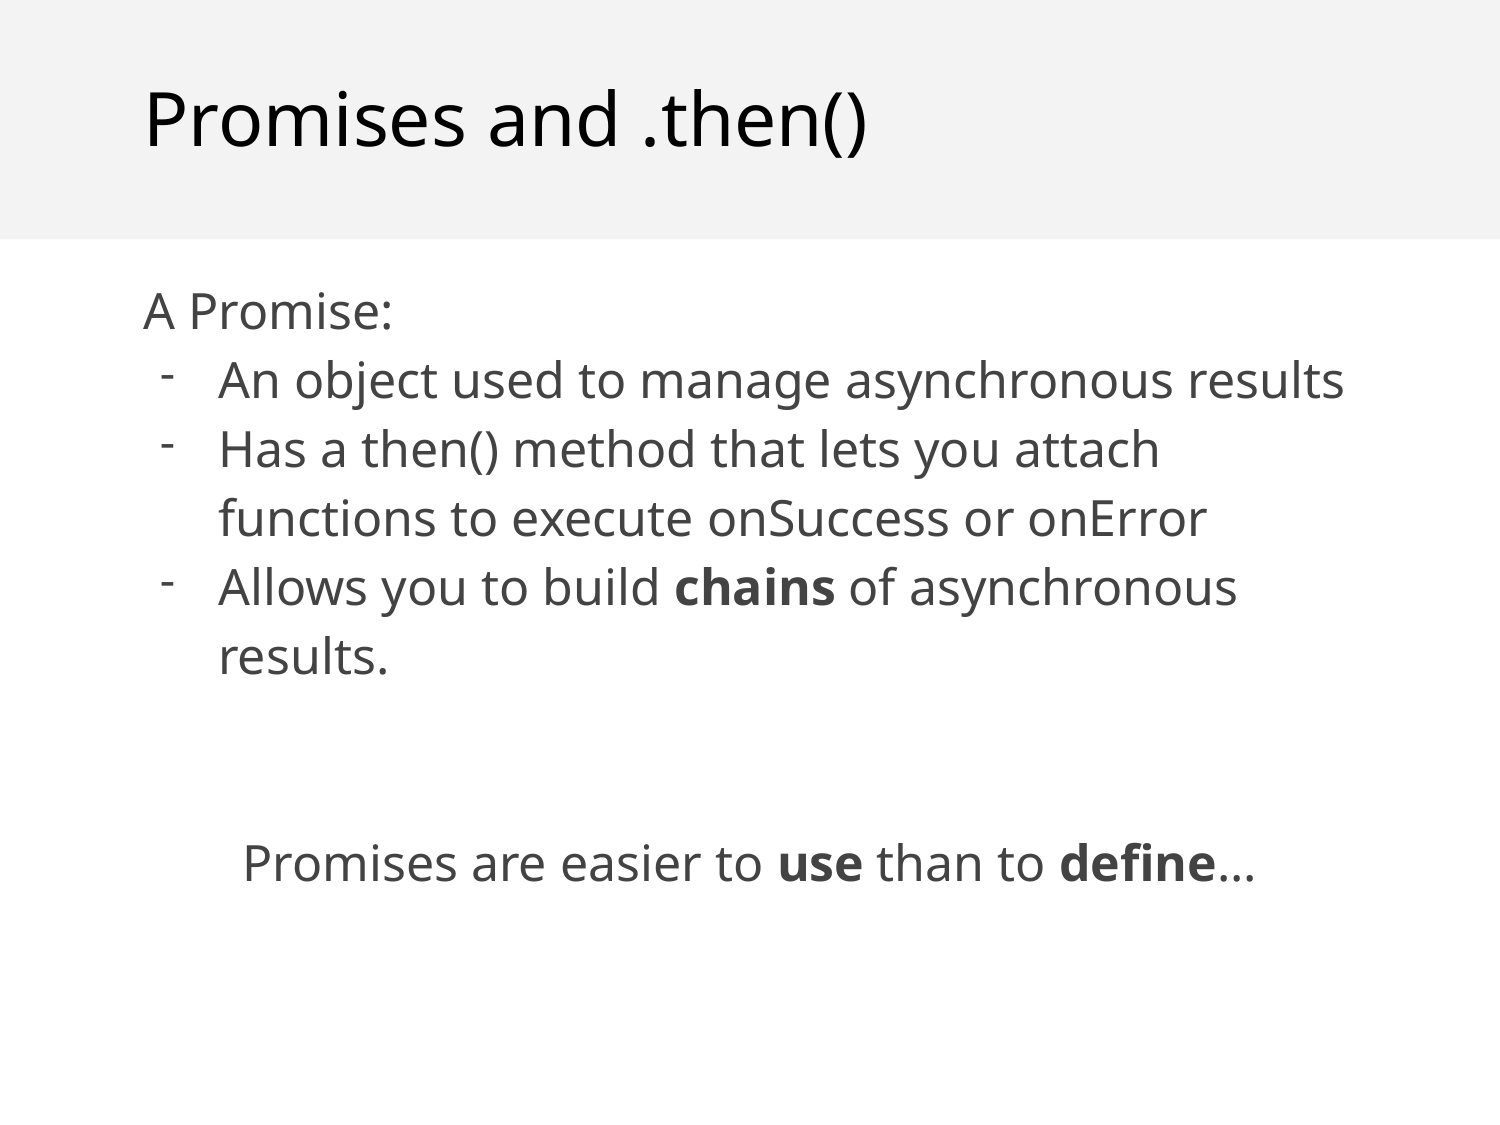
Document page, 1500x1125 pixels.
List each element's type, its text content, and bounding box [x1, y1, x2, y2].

title Promises and .then() [128, 56, 1372, 183]
list A Promise: An object used to manage asynchronous results Has a then() method that lets you attach functions to execute onSuccess or onError Allows you to build chains of asynchronous results. Promises are easier to use than to define... [128, 255, 1372, 1004]
